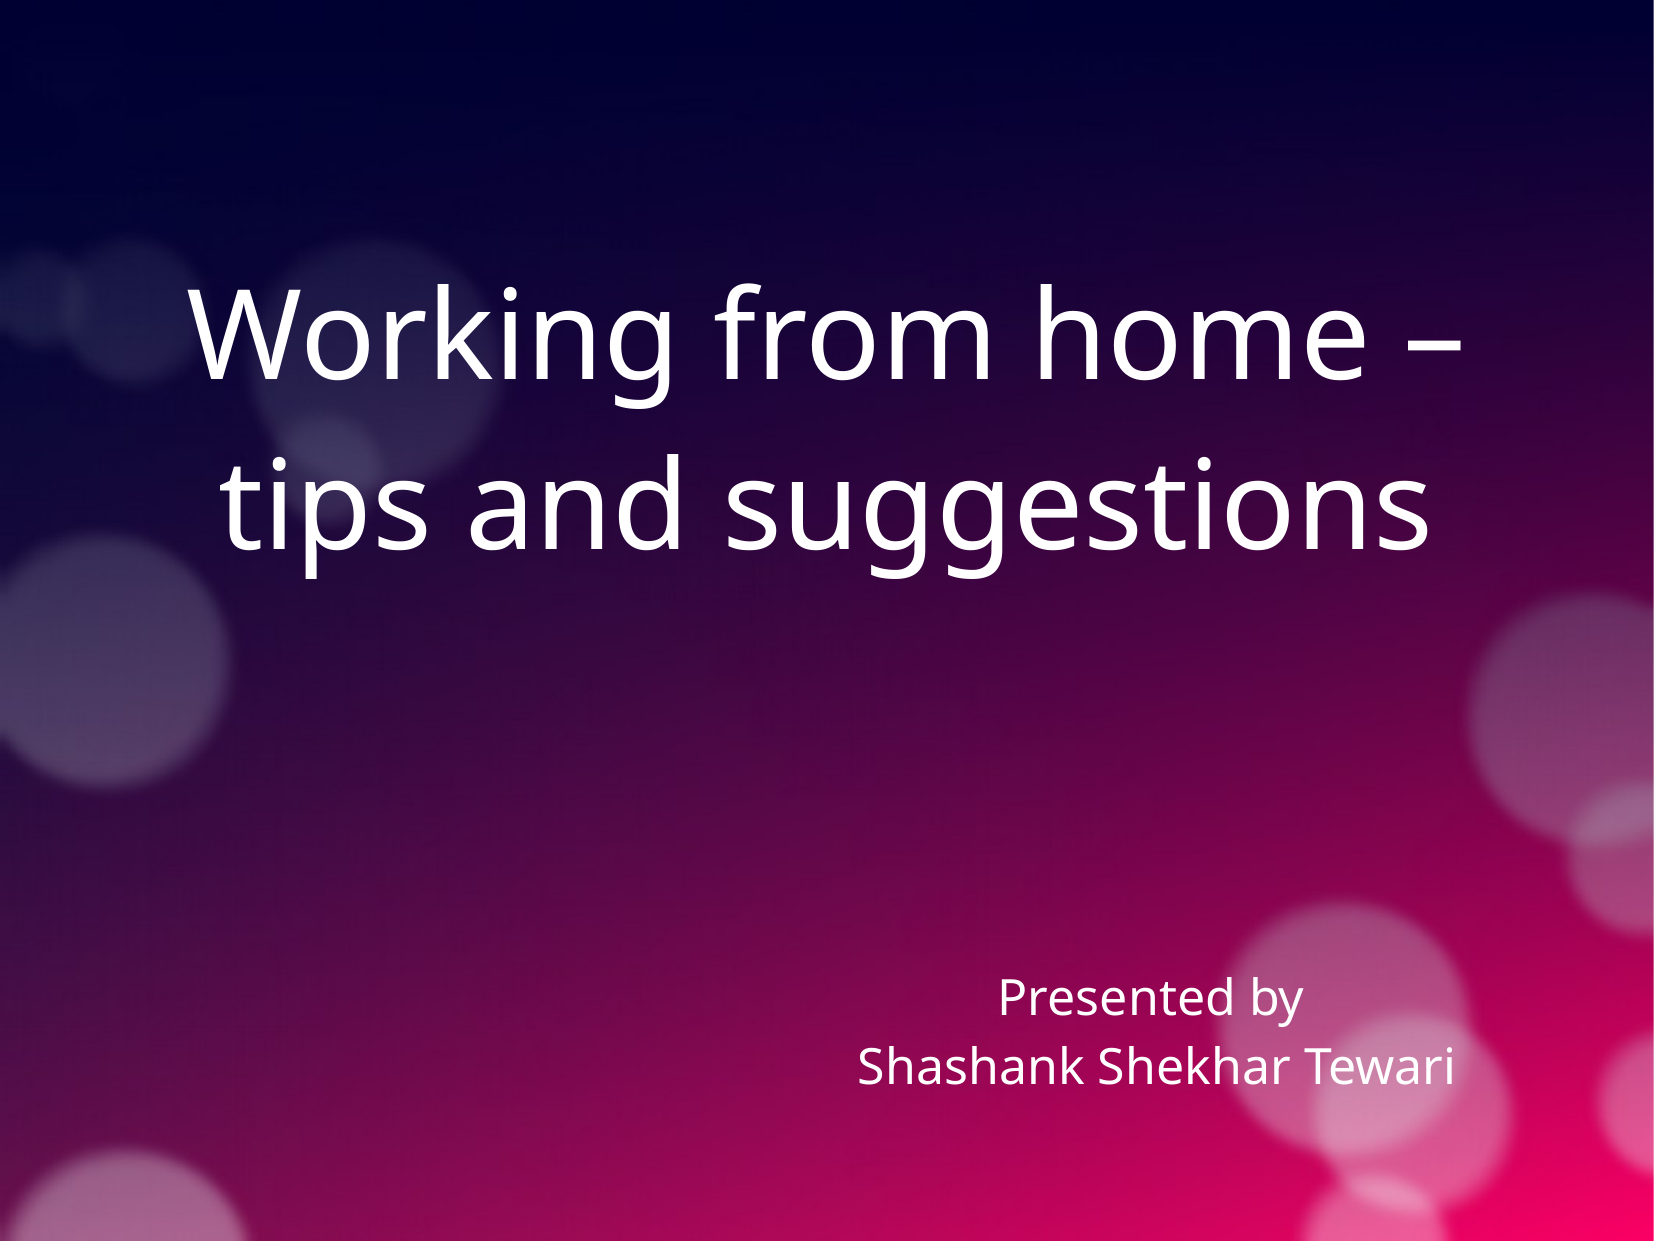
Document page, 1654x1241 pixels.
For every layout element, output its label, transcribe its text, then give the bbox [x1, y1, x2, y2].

title Working from home – tips and suggestions [82, 275, 1571, 557]
picture [0, 0, 1654, 1241]
title Presented by Shashank Shekhar Tewari [732, 974, 1583, 1087]
